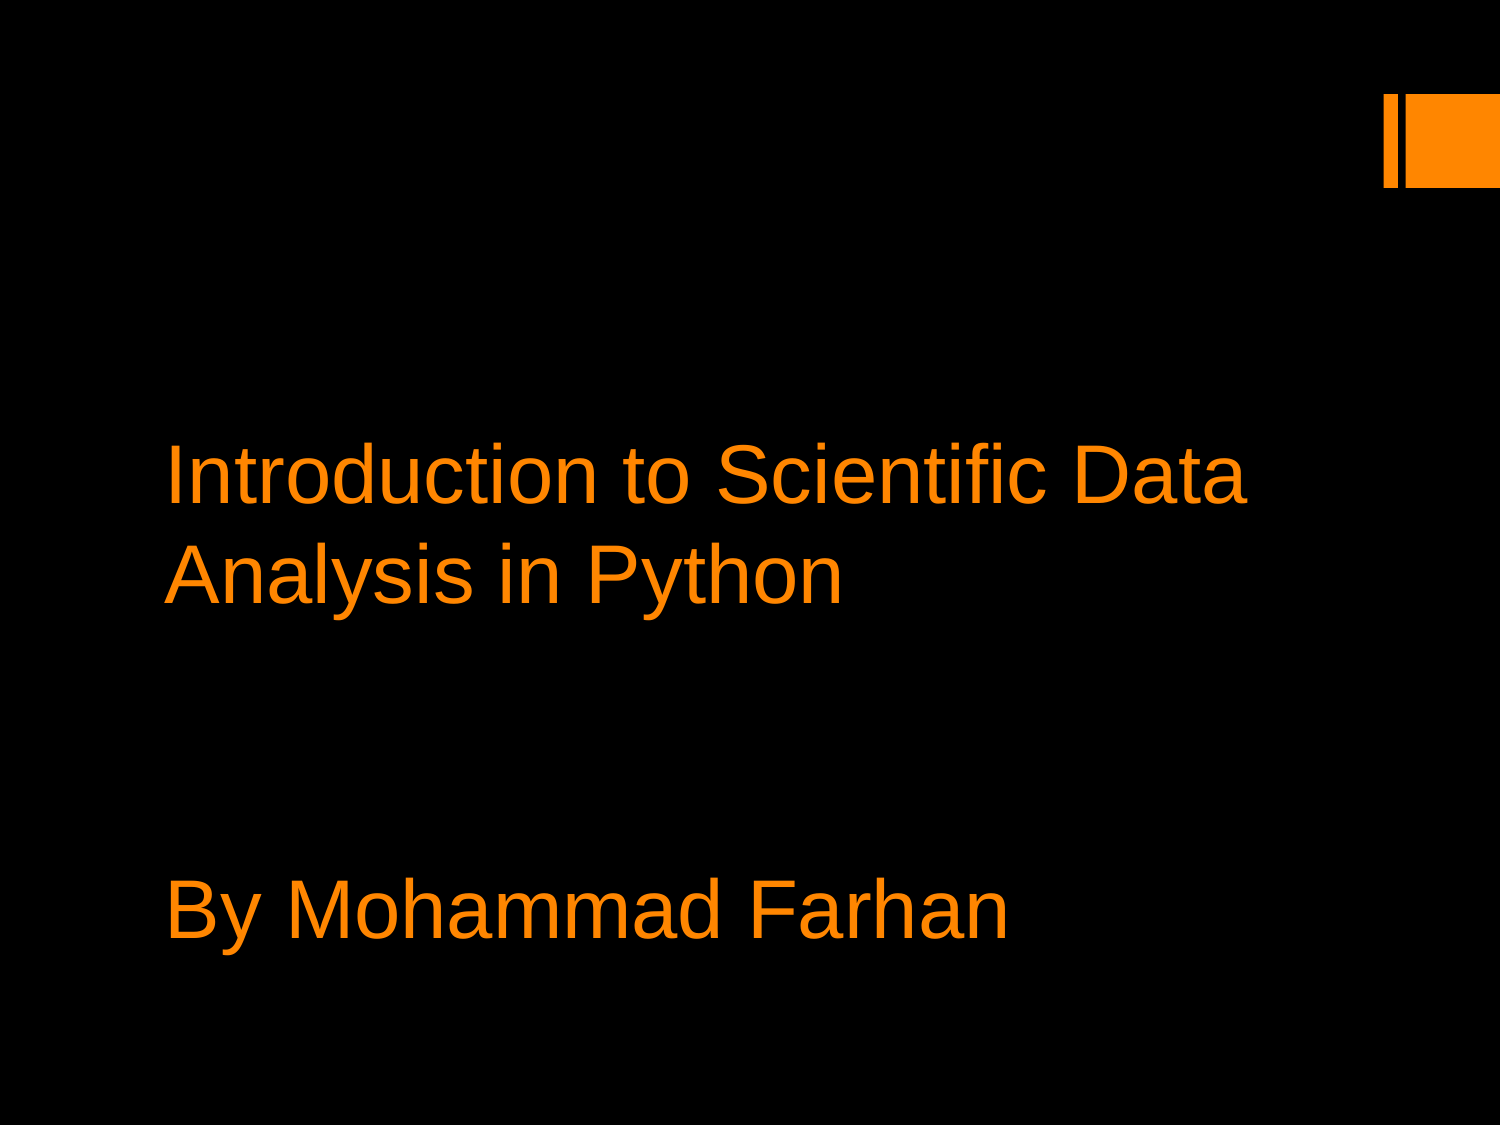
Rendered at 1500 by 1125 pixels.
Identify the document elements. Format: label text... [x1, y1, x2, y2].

subtitle By Mohammad Farhan [150, 847, 1350, 1036]
title Introduction to Scientific Data Analysis in Python [150, 412, 1350, 839]
